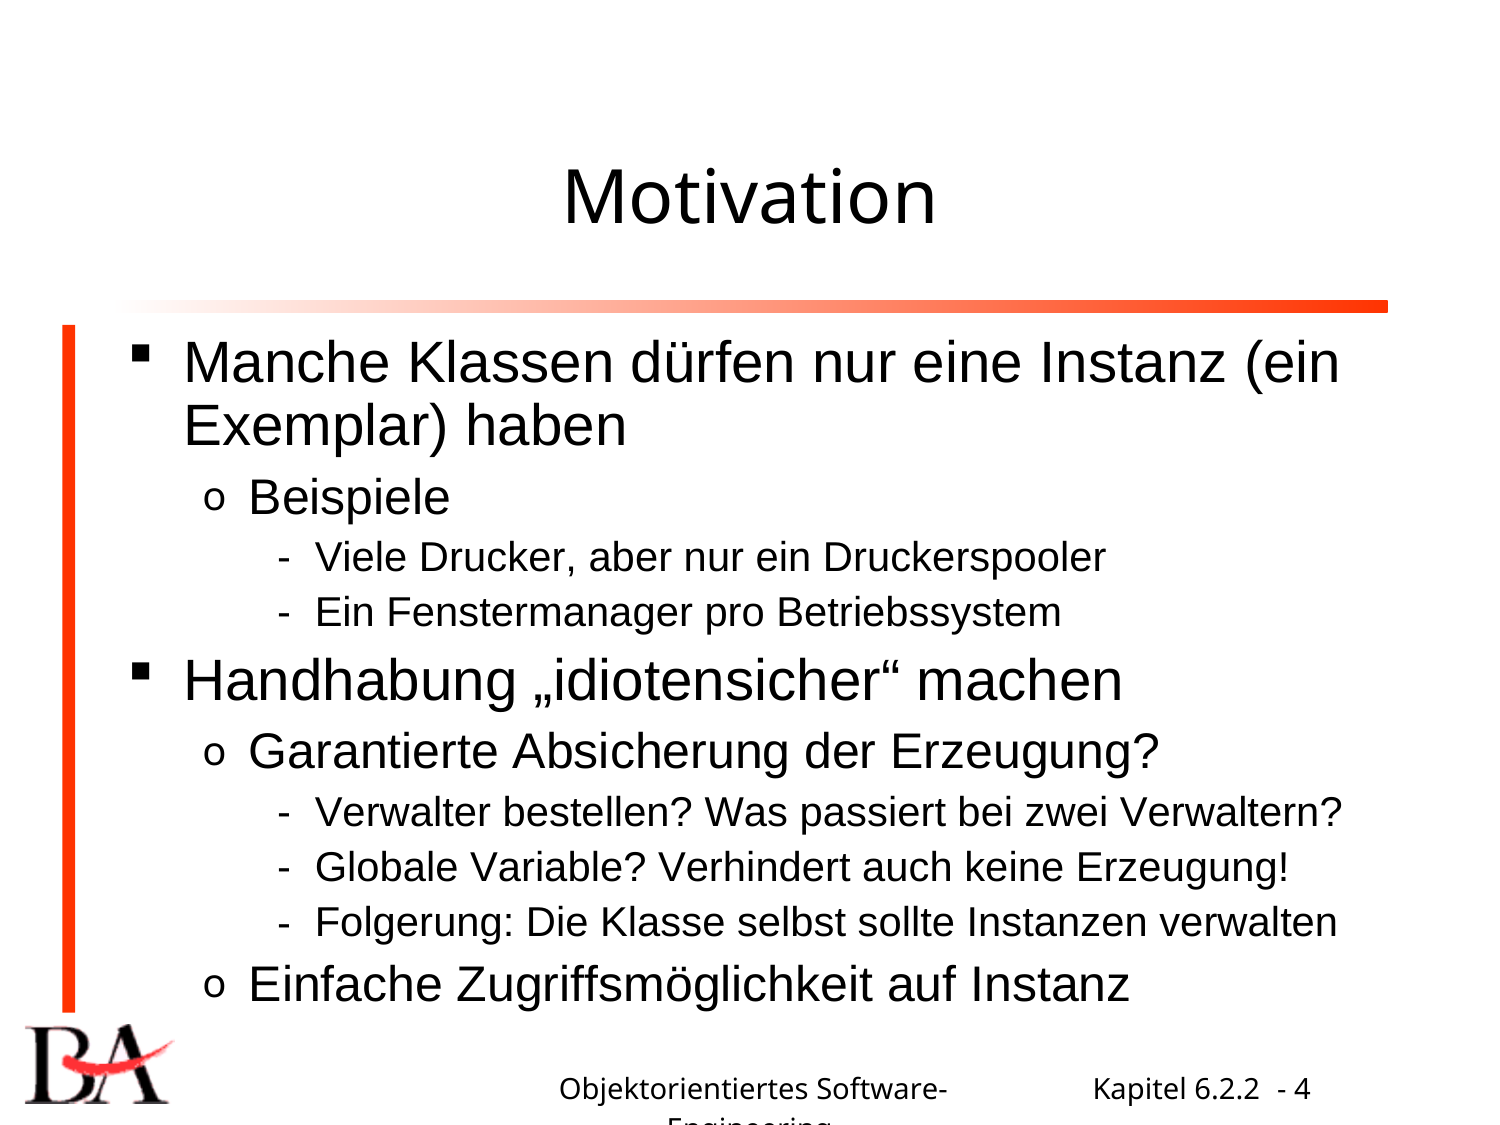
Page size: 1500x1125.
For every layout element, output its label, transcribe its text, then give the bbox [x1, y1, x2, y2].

list Manche Klassen dürfen nur eine Instanz (ein Exemplar) haben Beispiele Viele Drucker, aber nur ein Druckerspooler Ein Fenstermanager pro Betriebssystem Handhabung „idiotensicher“ machen Garantierte Absicherung der Erzeugung? Verwalter bestellen? Was passiert bei zwei Verwaltern? Globale Variable? Verhindert auch keine Erzeugung! Folgerung: Die Klasse selbst sollte Instanzen verwalten Einfache Zugriffsmöglichkeit auf Instanz [112, 324, 1388, 1051]
title Motivation [112, 99, 1388, 288]
picture [24, 1024, 175, 1104]
